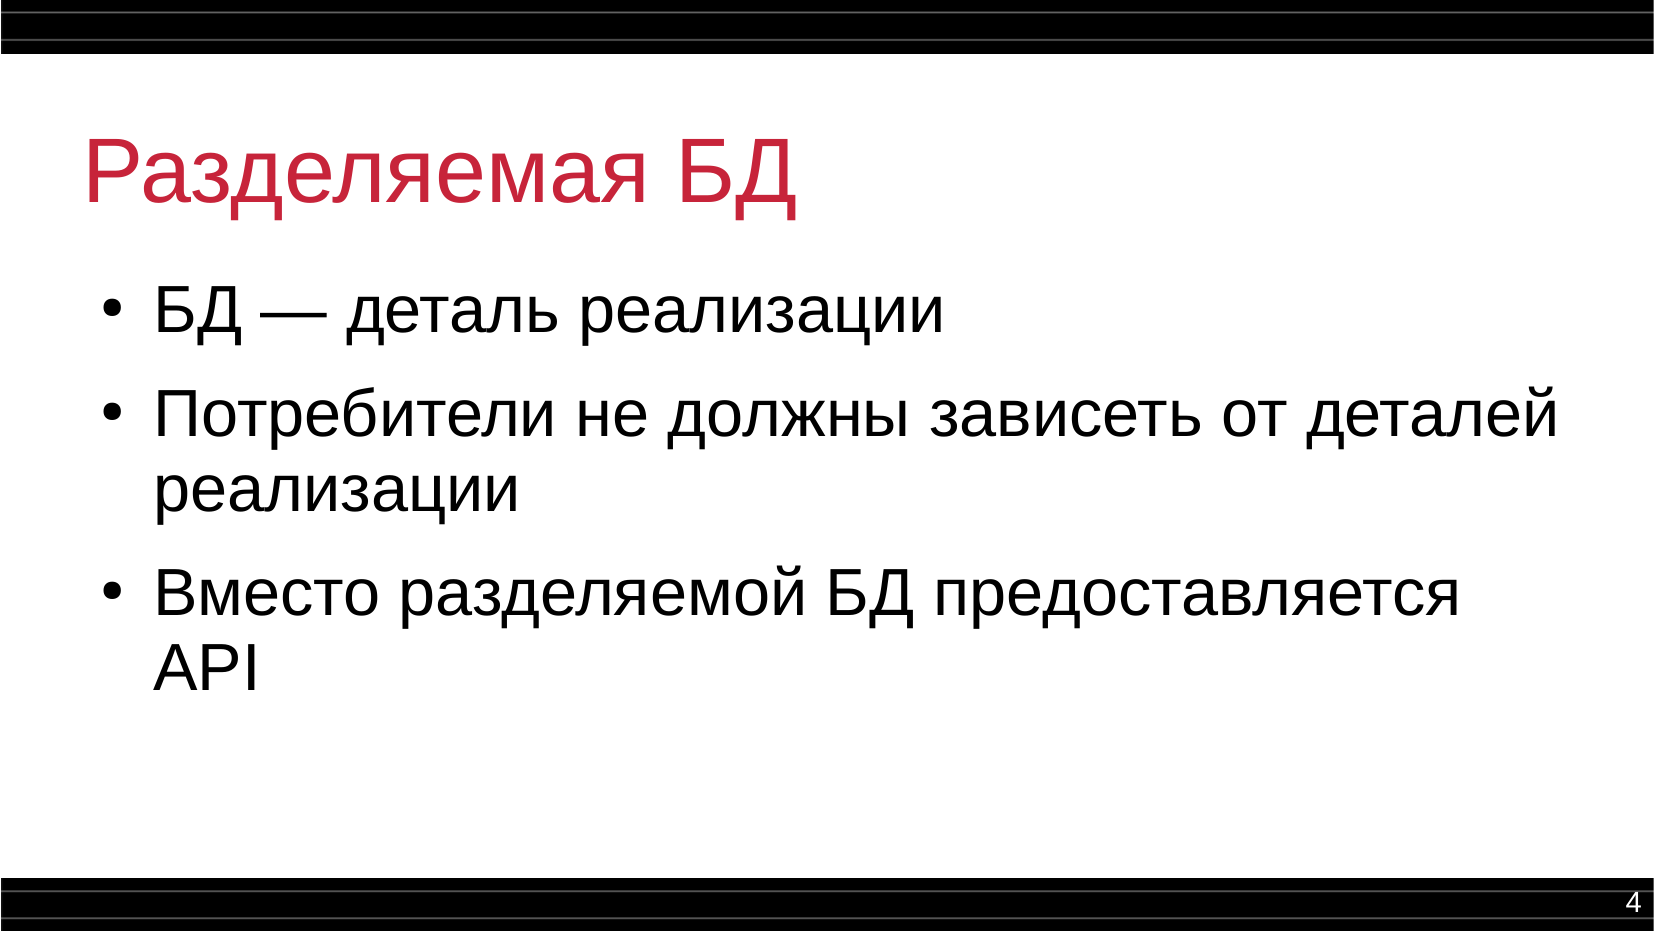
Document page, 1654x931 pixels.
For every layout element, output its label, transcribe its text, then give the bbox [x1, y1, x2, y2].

picture [1, 0, 1654, 54]
title Разделяемая БД [82, 92, 1571, 249]
list БД — деталь реализации Потребители не должны зависеть от деталей реализации Вместо разделяемой БД предоставляется API [82, 271, 1571, 758]
picture [1, 878, 1654, 931]
